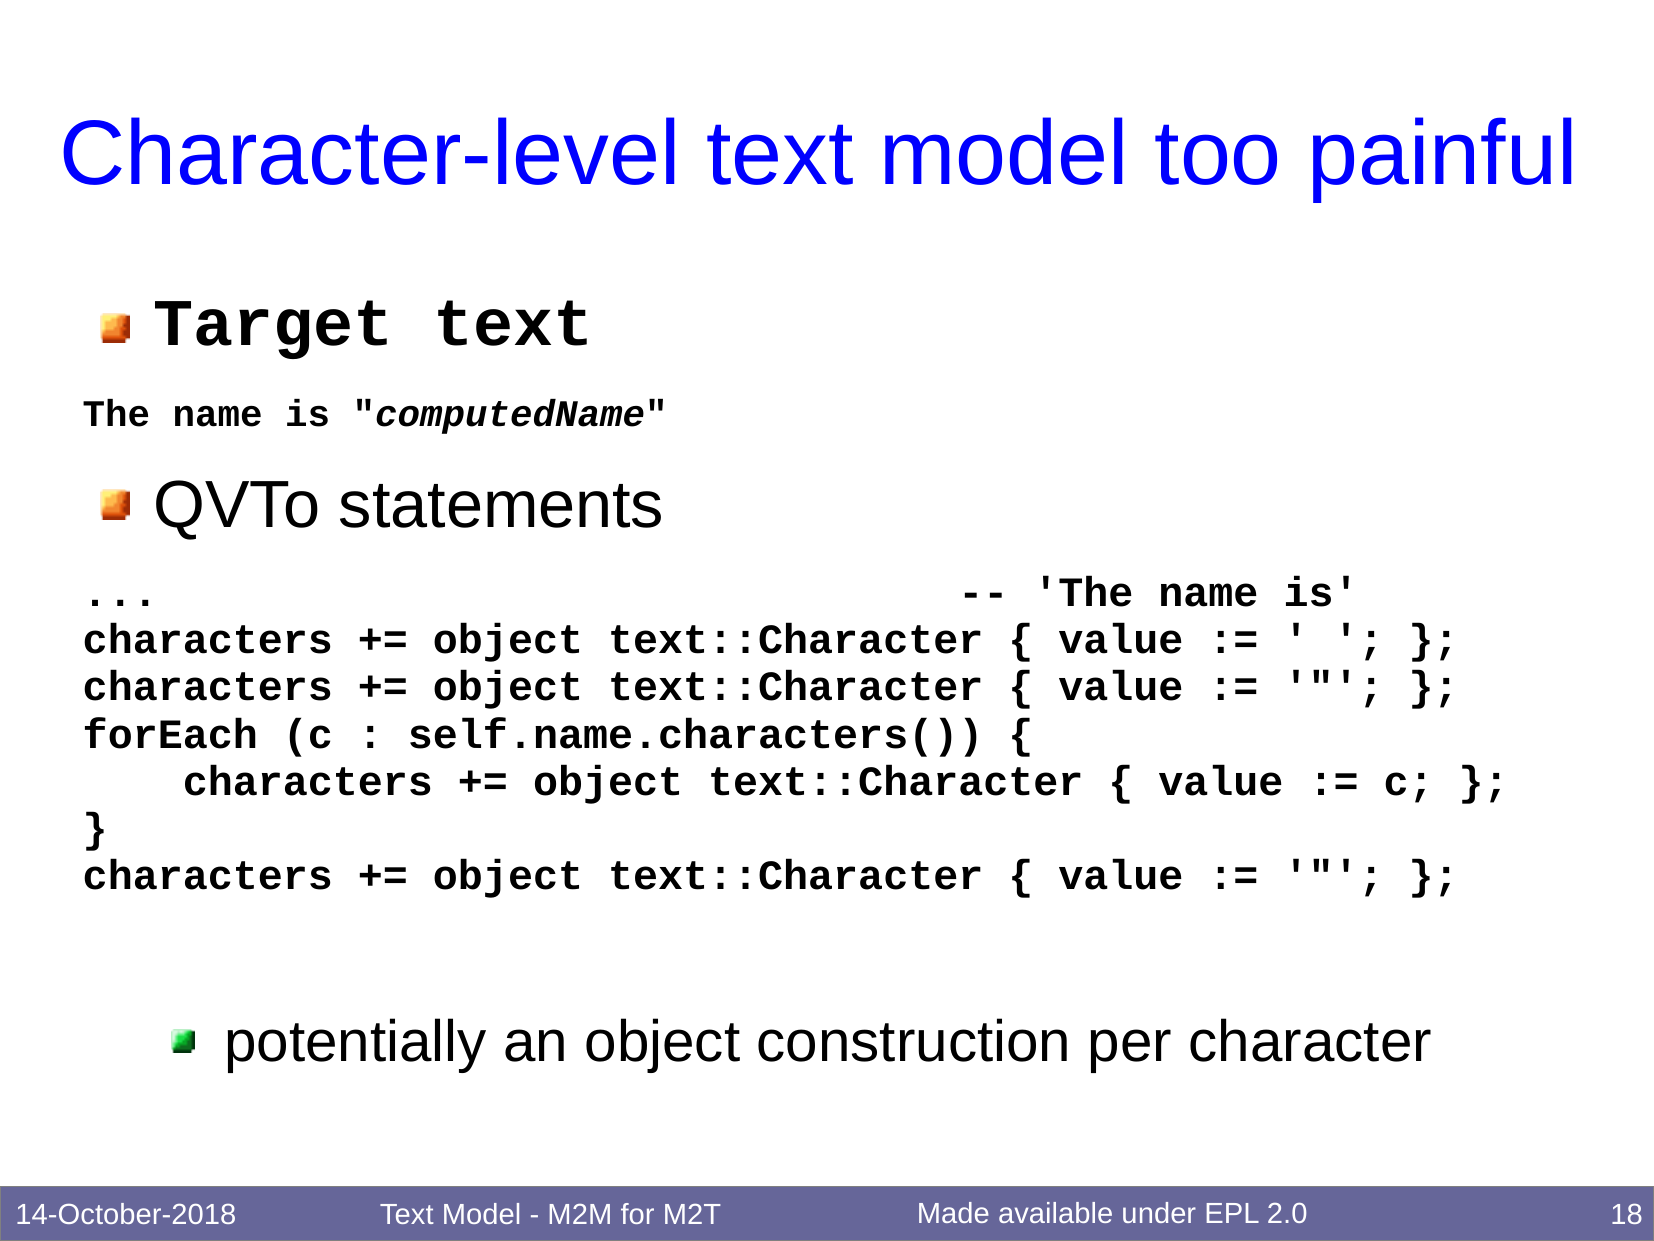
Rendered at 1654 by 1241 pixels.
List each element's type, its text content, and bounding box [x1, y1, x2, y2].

title Character-level text model too painful [14, 49, 1625, 257]
list Target text The name is "computedName" QVTo statements ... -- 'The name is' characters += object text::Character { value := ' '; }; characters += object text::Character { value := '"'; }; forEach (c : self.name.characters()) { characters += object text::Character { value := c; }; } characters += object text::Character { value := '"'; }; potentially an object construction per character [82, 290, 1571, 1178]
